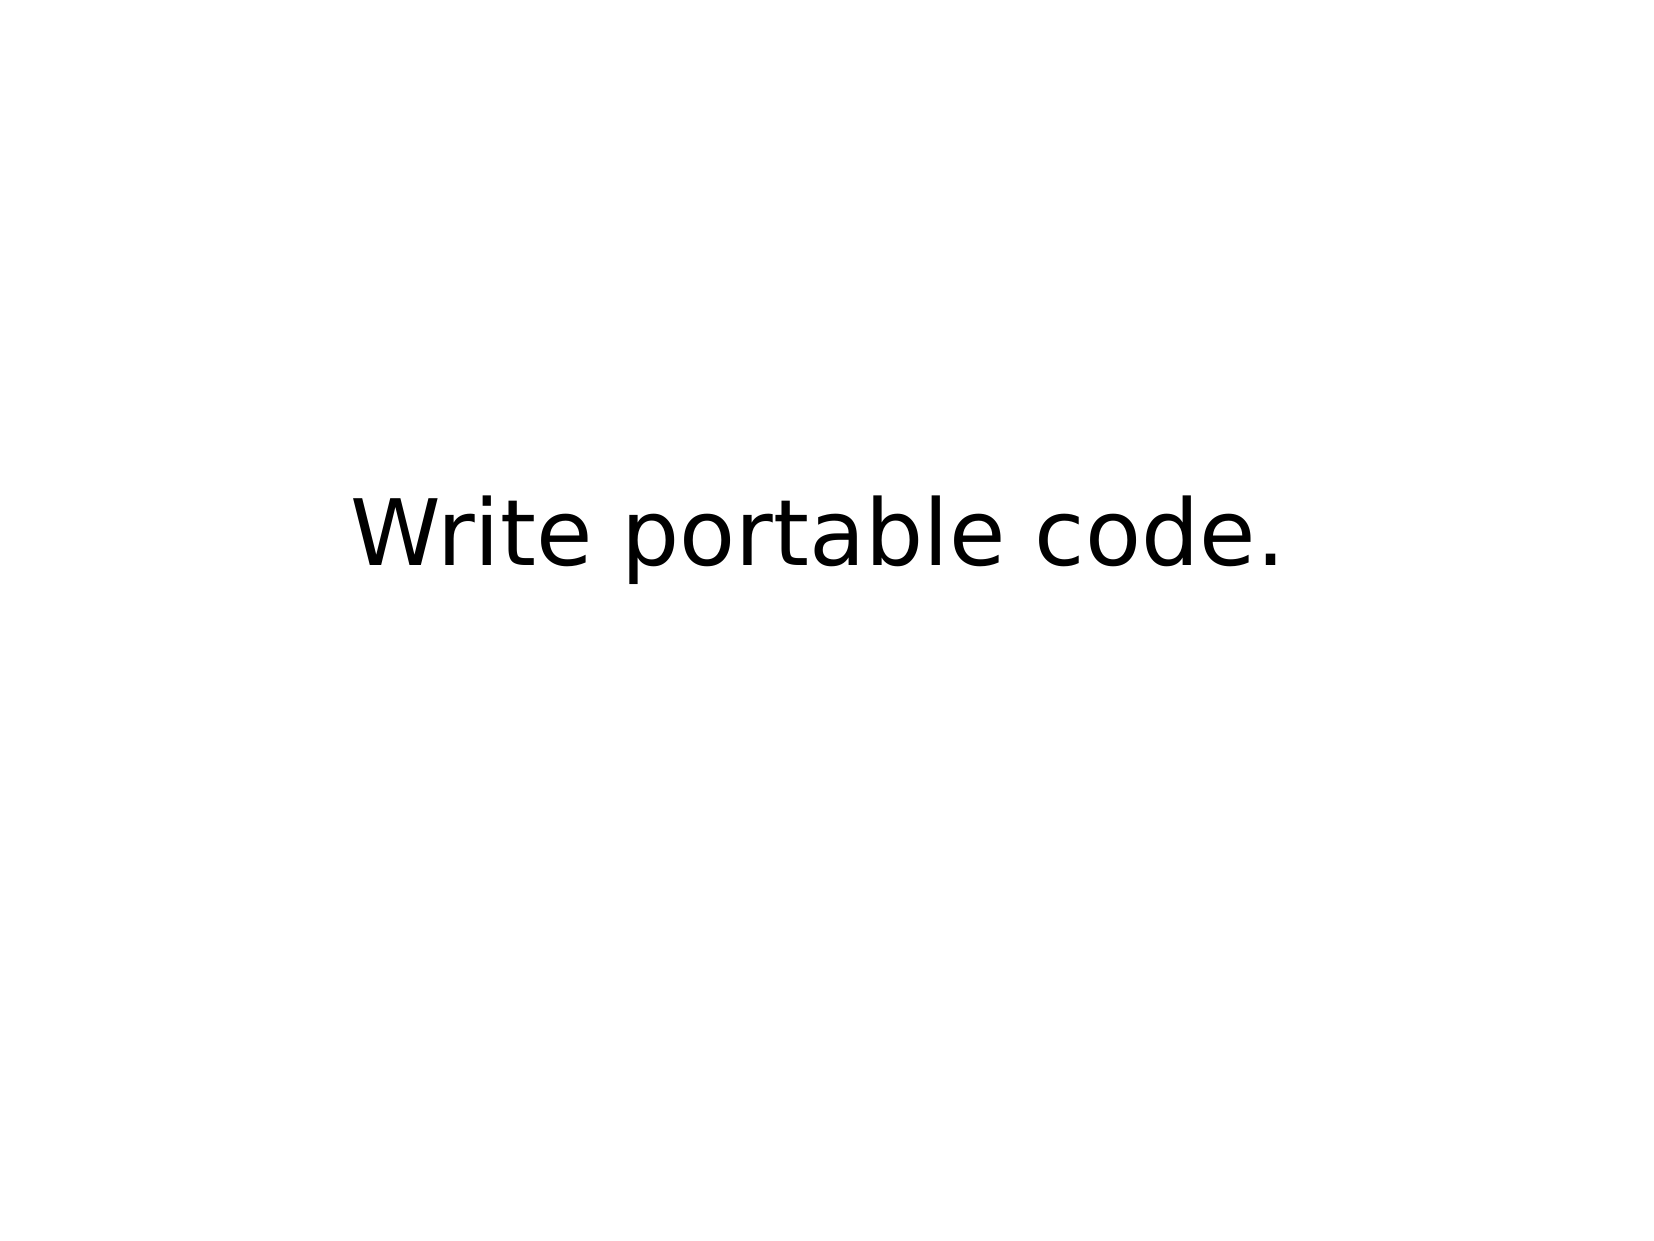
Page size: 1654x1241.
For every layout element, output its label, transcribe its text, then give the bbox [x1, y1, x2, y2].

title Write portable code. [75, 430, 1563, 638]
